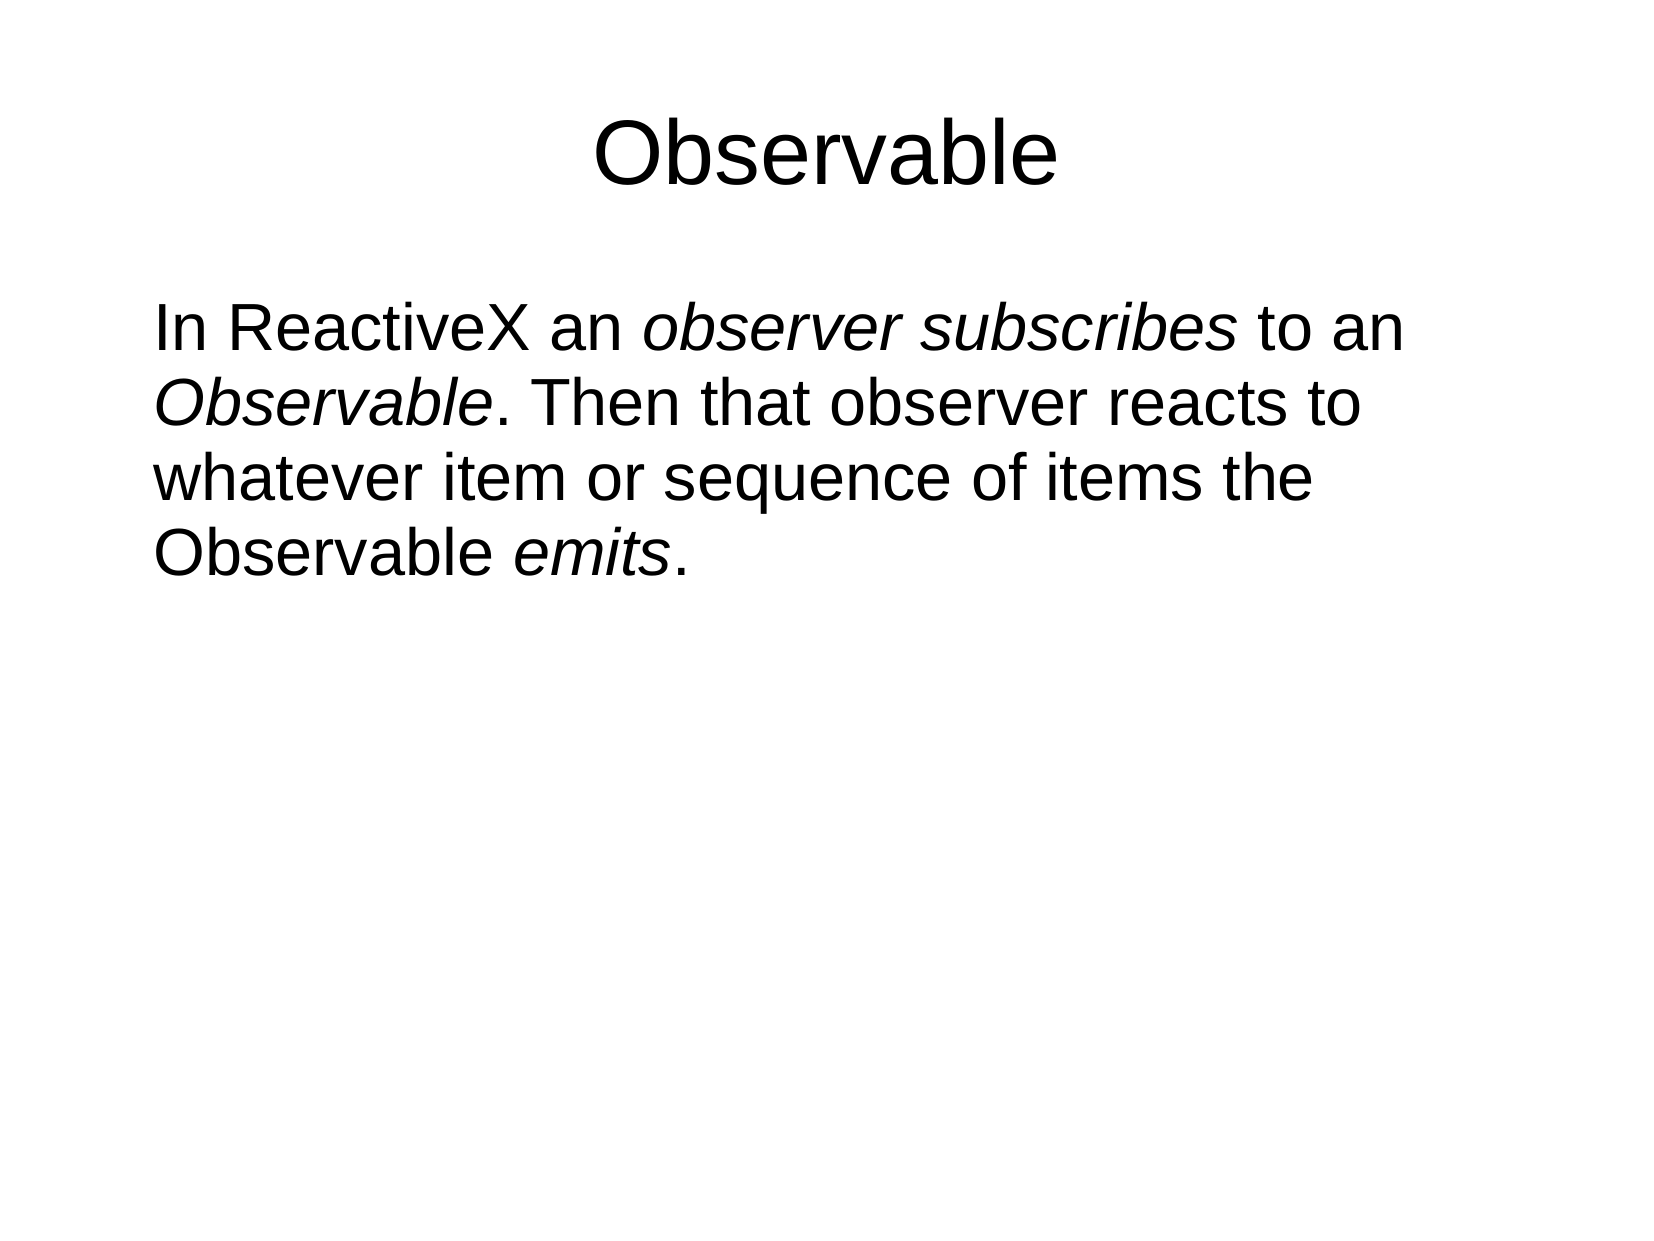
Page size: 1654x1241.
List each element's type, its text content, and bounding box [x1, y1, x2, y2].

list In ReactiveX an observer subscribes to an Observable. Then that observer reacts to whatever item or sequence of items the Observable emits. [82, 290, 1571, 1010]
title Observable [82, 49, 1571, 257]
